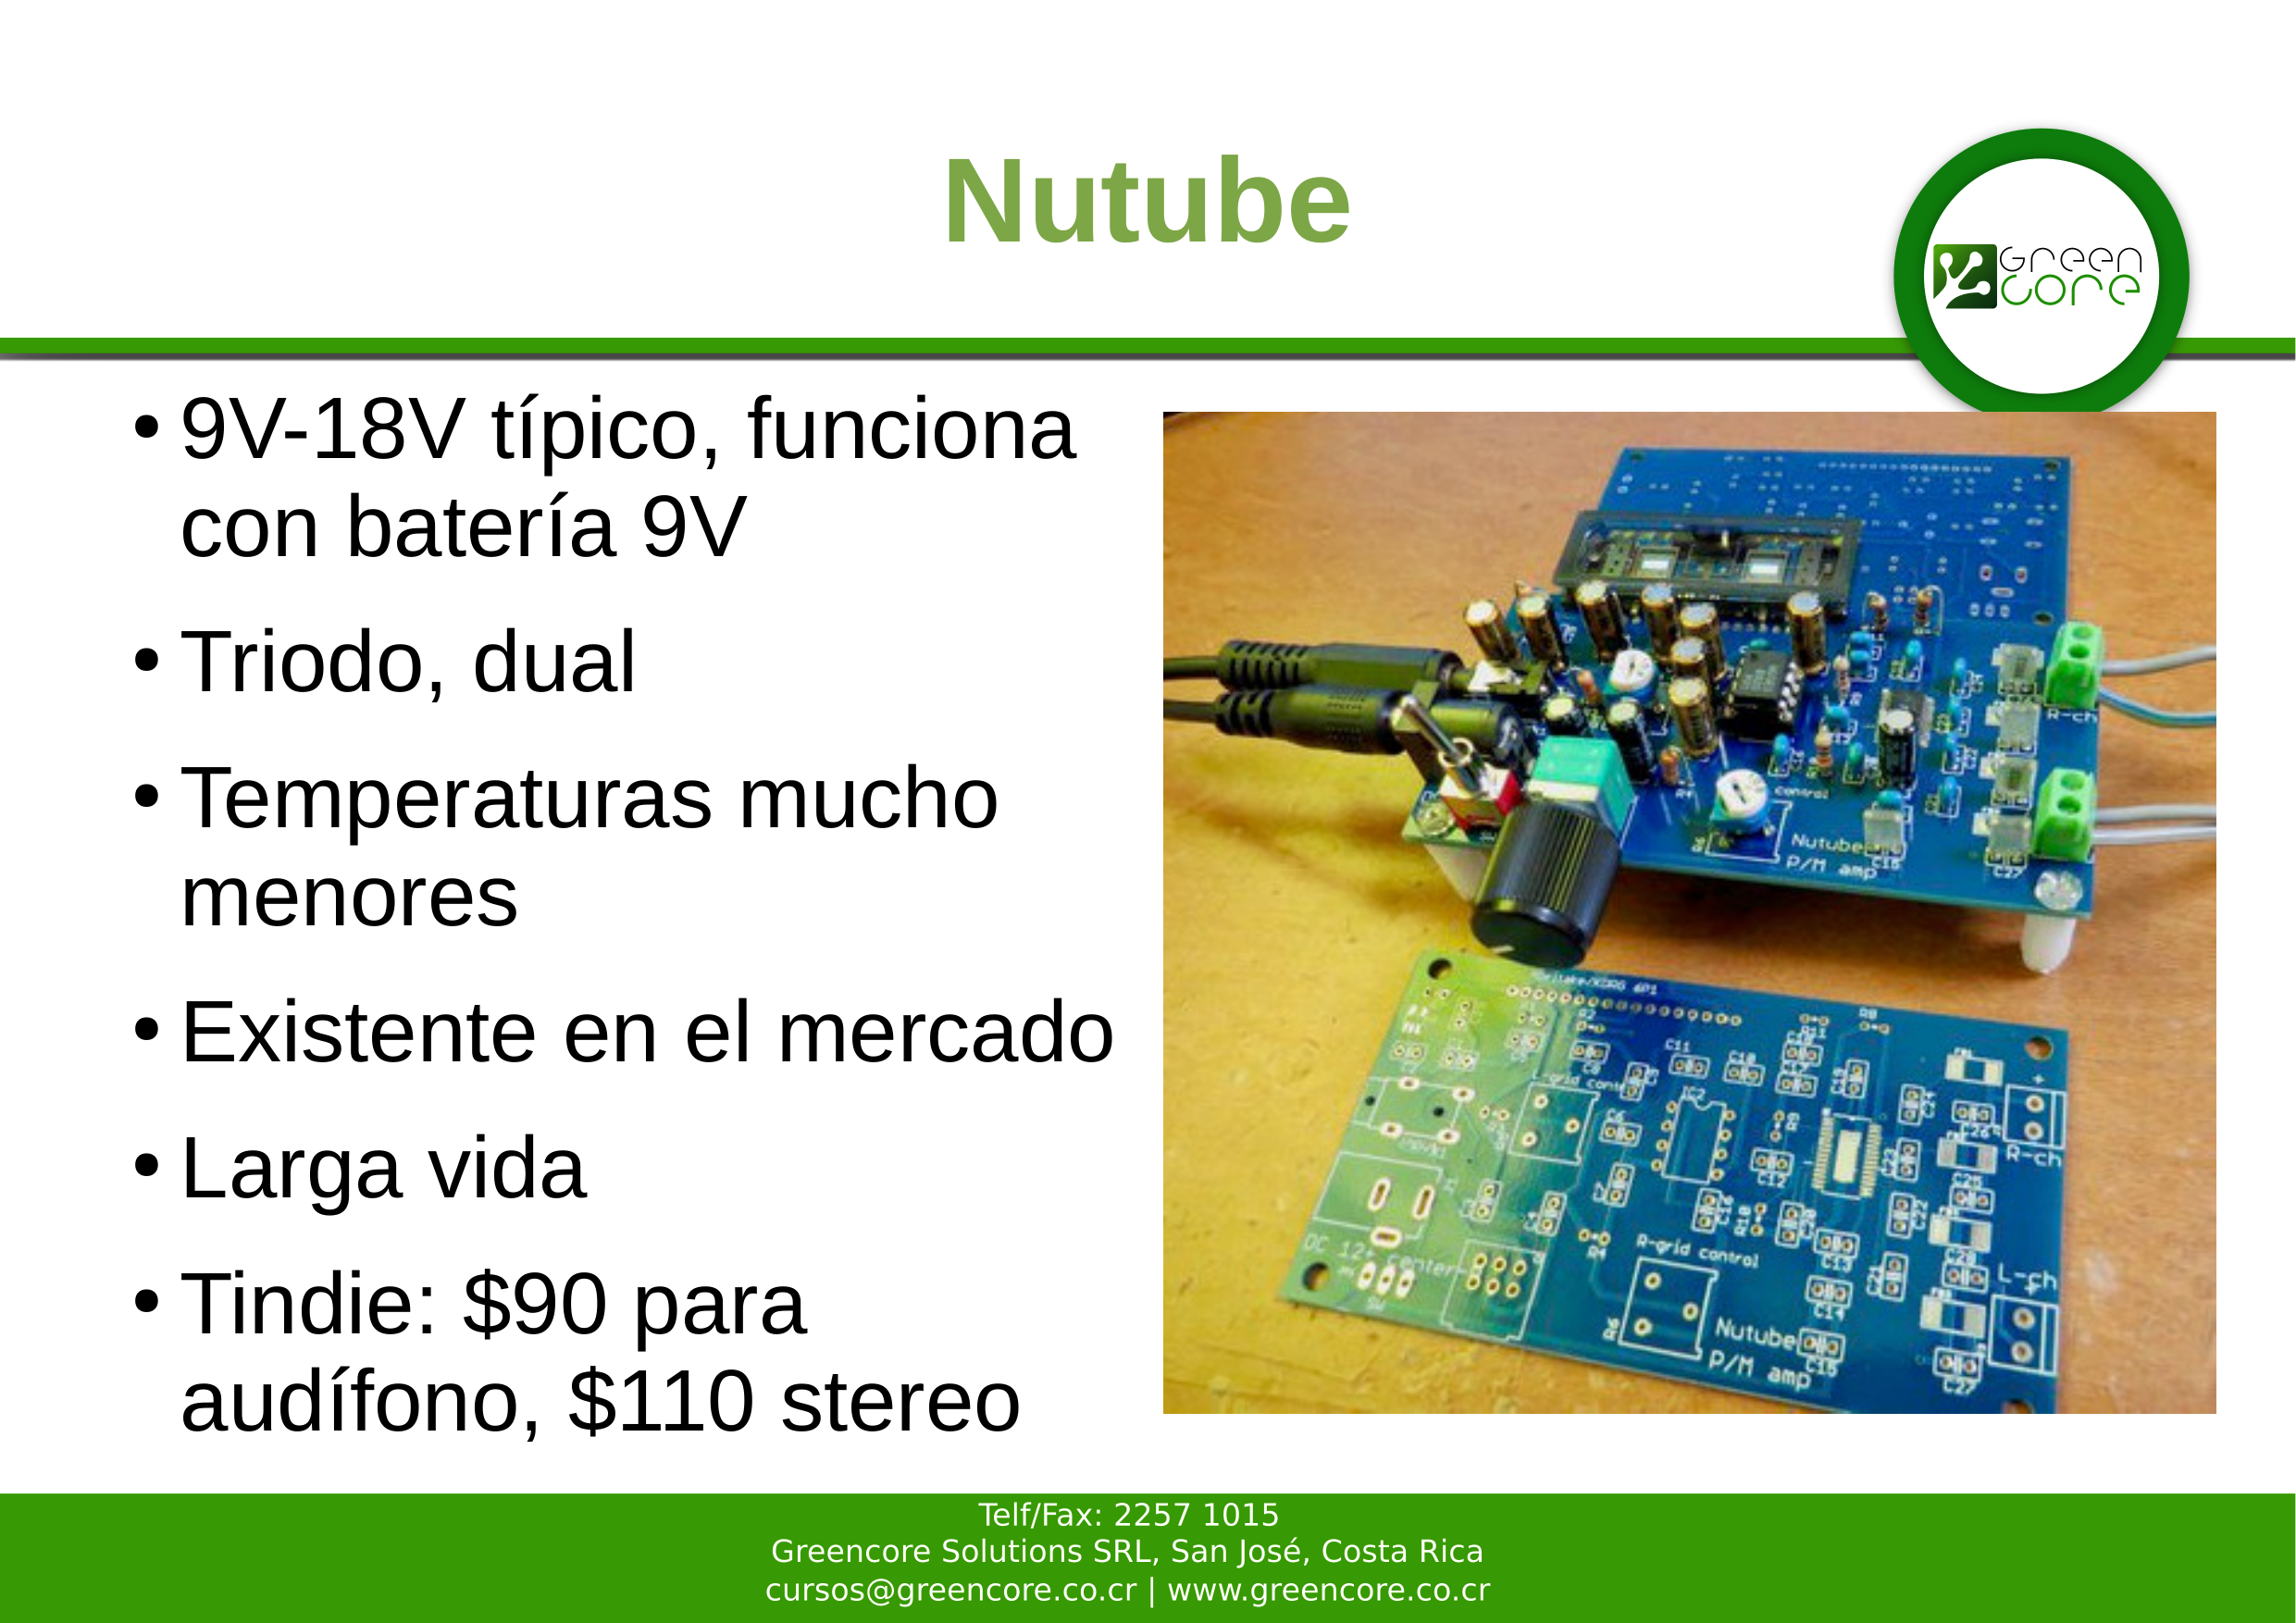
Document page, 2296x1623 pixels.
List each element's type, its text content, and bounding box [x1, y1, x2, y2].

picture [0, 0, 2296, 1623]
title Nutube [115, 64, 2181, 336]
list 9V-18V típico, funciona con batería 9V Triodo, dual Temperaturas mucho menores Existente en el mercado Larga vida Tindie: $90 para audífono, $110 stereo [115, 379, 1123, 1450]
